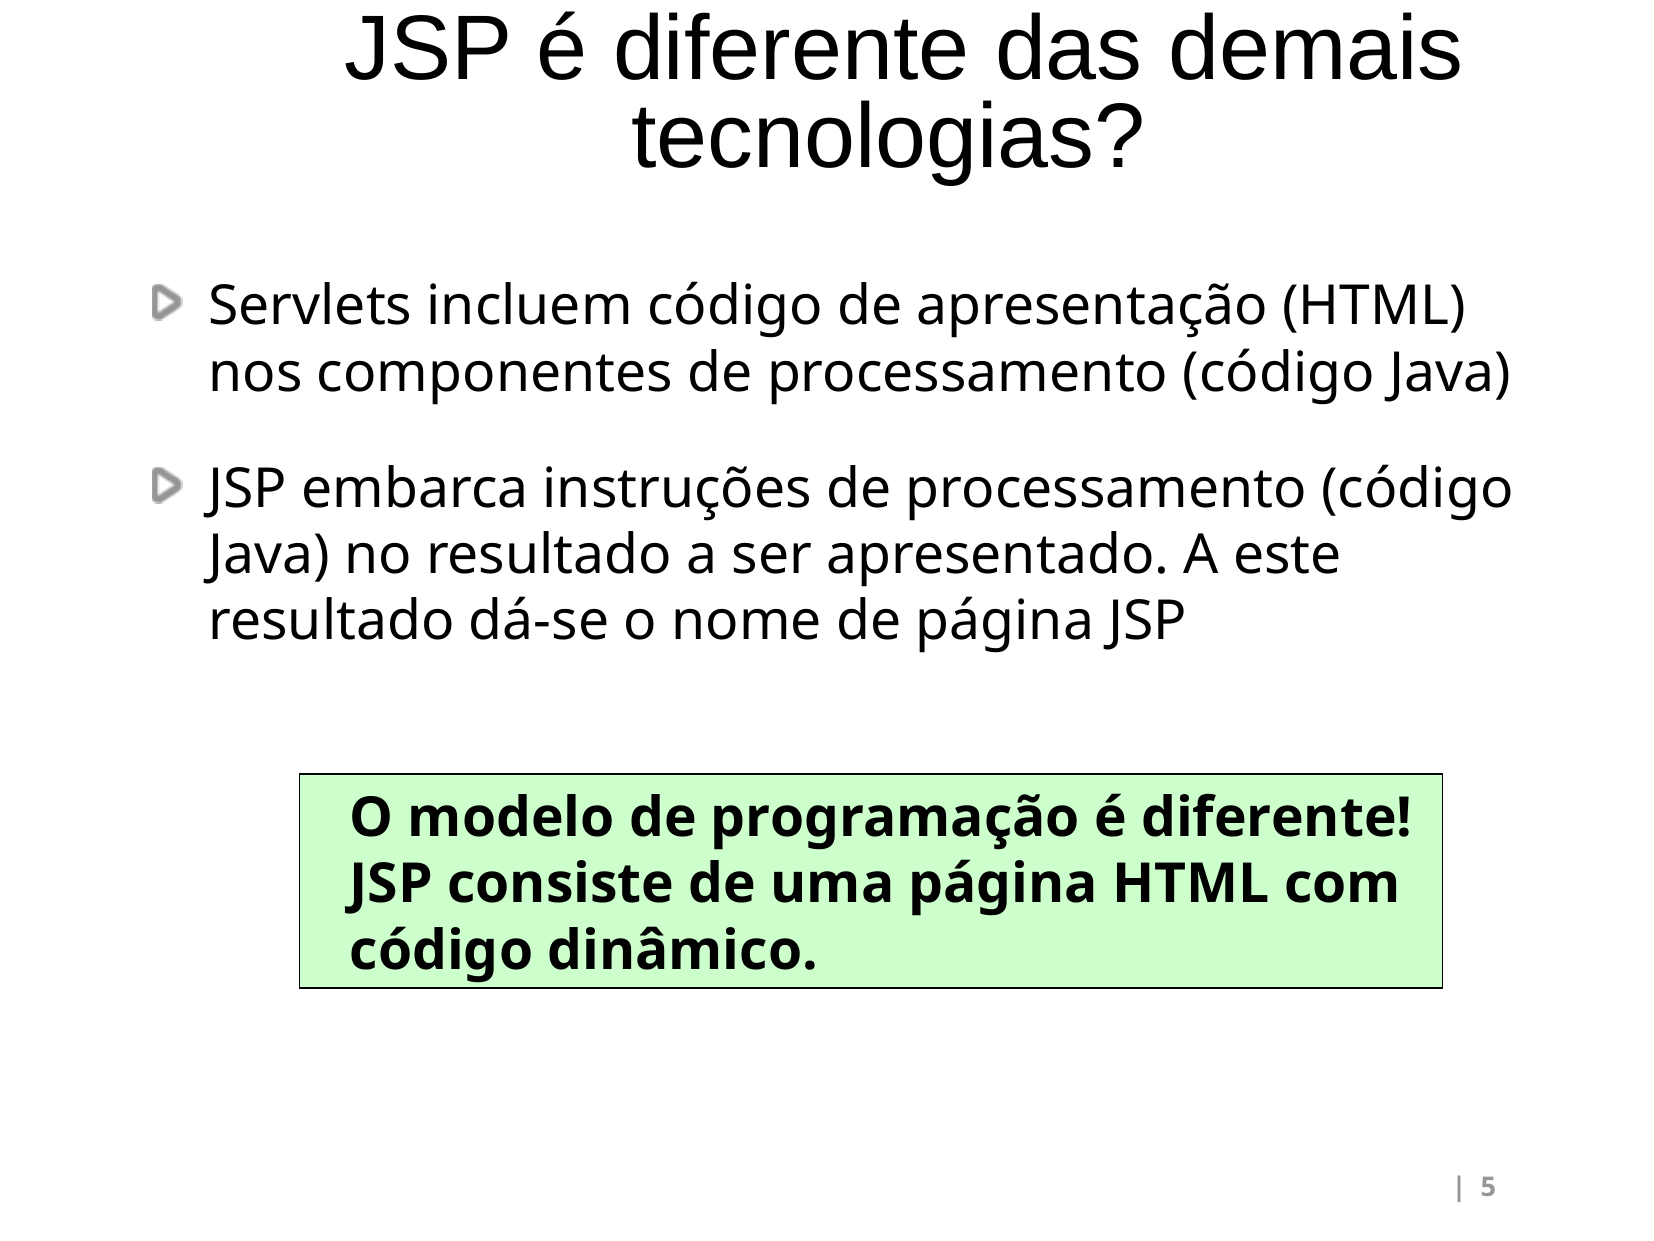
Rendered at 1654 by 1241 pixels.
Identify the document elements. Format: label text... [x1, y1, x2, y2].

picture [152, 284, 183, 321]
title JSP é diferente das demais tecnologias? [123, 0, 1654, 193]
picture [152, 467, 183, 504]
text_box Servlets incluem código de apresentação (HTML) nos componentes de processamento (código Java)‏ JSP embarca instruções de processamento (código Java) no resultado a ser apresentado. A este resultado dá-se o nome de página JSP [137, 261, 1544, 1117]
text_box | <número> [711, 1162, 1511, 1217]
